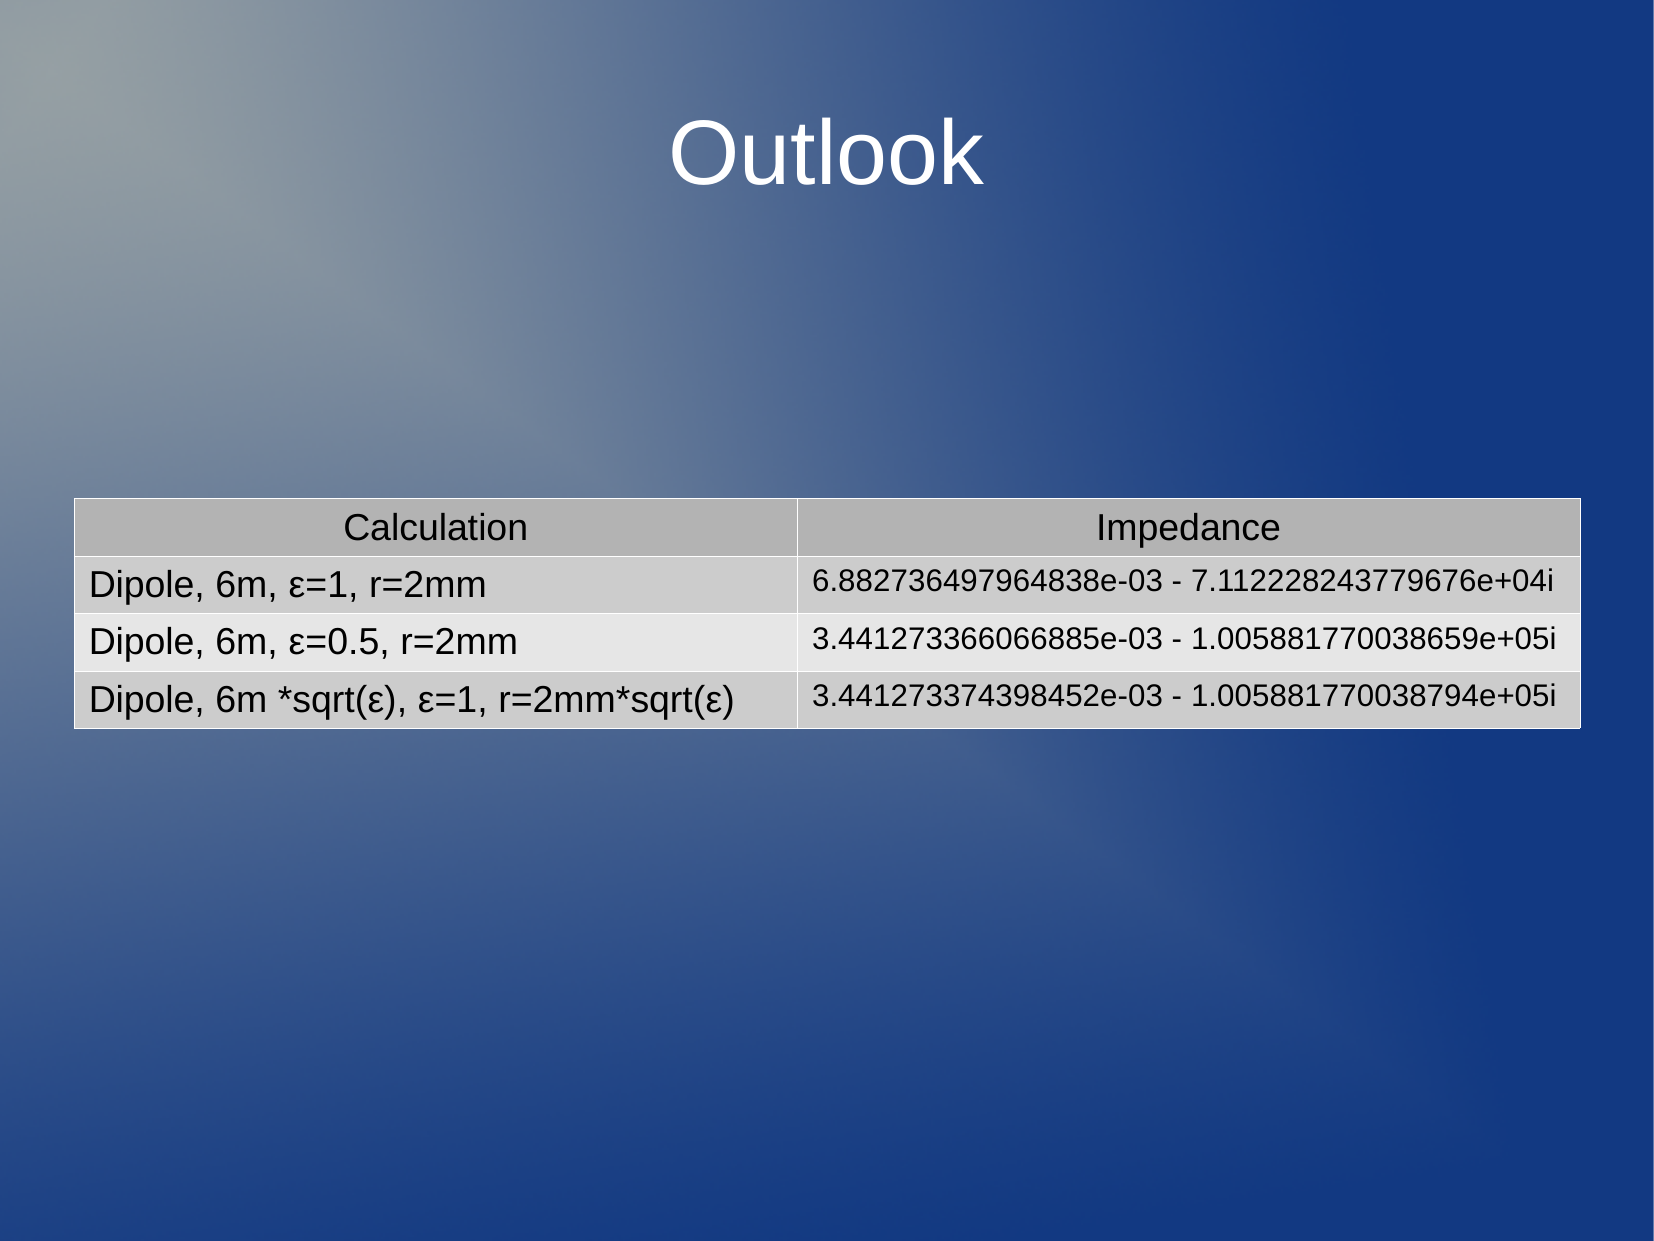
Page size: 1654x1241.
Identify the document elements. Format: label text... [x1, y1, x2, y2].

title Outlook [82, 49, 1571, 257]
table_cell Dipole, 6m *sqrt(ε), ε=1, r=2mm*sqrt(ε) [75, 672, 797, 728]
table_cell Dipole, 6m, ε=1, r=2mm [75, 557, 797, 613]
table_header Calculation [75, 499, 797, 556]
table_cell 3.441273366066885e-03 - 1.005881770038659e+05i [798, 614, 1580, 671]
table_cell 3.441273374398452e-03 - 1.005881770038794e+05i [798, 672, 1580, 728]
table_header Impedance [798, 499, 1580, 556]
table_cell Dipole, 6m, ε=0.5, r=2mm [75, 614, 797, 671]
picture [0, 0, 1654, 1241]
table_cell 6.882736497964838e-03 - 7.112228243779676e+04i [798, 557, 1580, 613]
